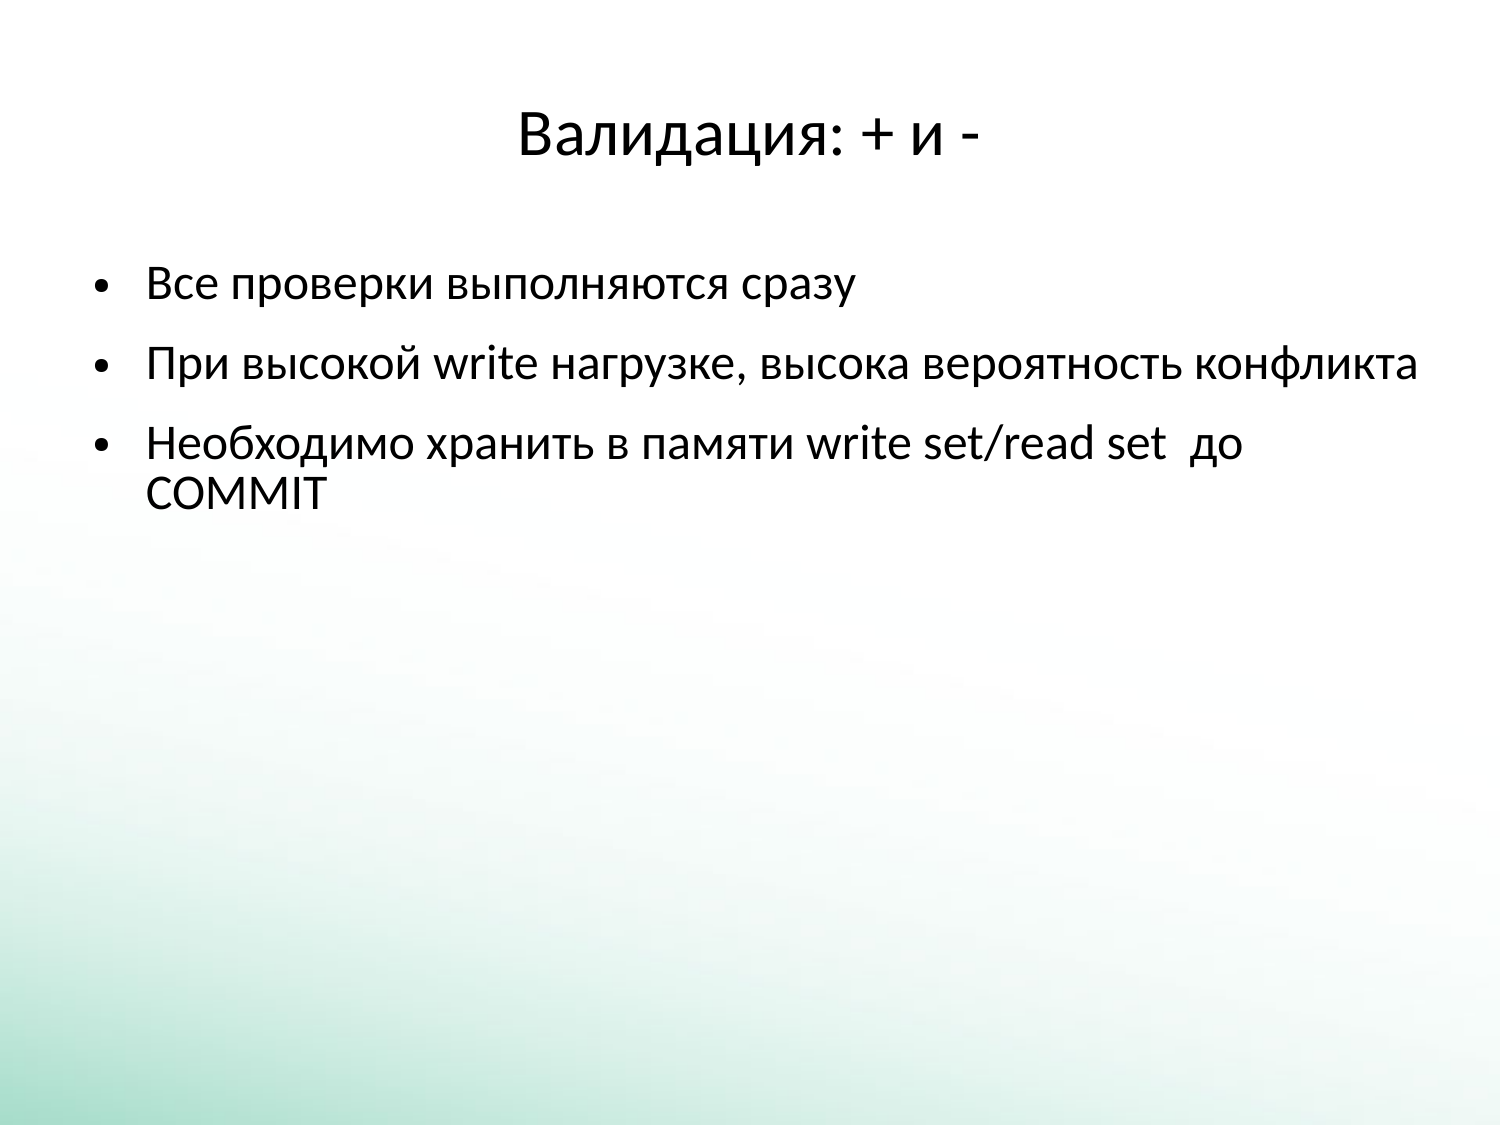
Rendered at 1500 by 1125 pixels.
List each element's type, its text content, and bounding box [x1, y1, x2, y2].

list Все проверки выполняются сразу При высокой write нагрузке, высока вероятность конфликта Необходимо хранить в памяти write set/read set до COMMIT [75, 262, 1425, 1005]
picture [0, 0, 1500, 1125]
title Валидация: + и - [75, 45, 1425, 233]
